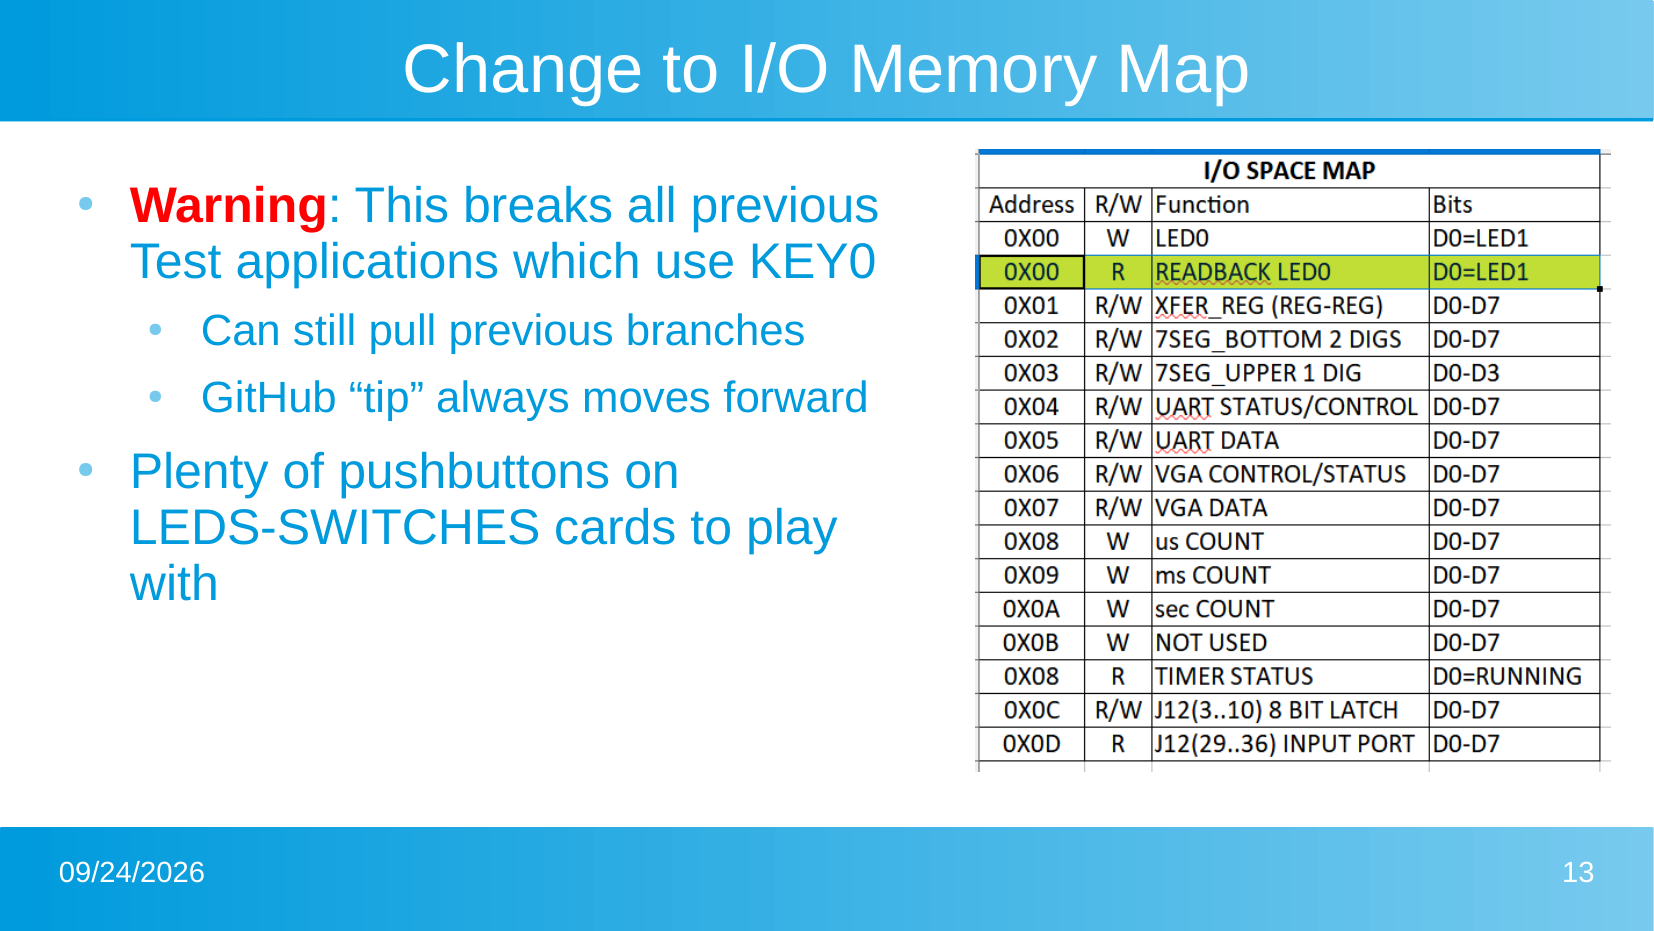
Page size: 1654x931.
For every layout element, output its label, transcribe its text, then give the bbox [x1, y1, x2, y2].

picture [975, 149, 1611, 772]
list Warning: This breaks all previous Test applications which use KEY0 Can still pull previous branches GitHub “tip” always moves forward Plenty of pushbuttons on LEDS-SWITCHES cards to play with [59, 177, 938, 768]
title Change to I/O Memory Map [59, 29, 1595, 108]
